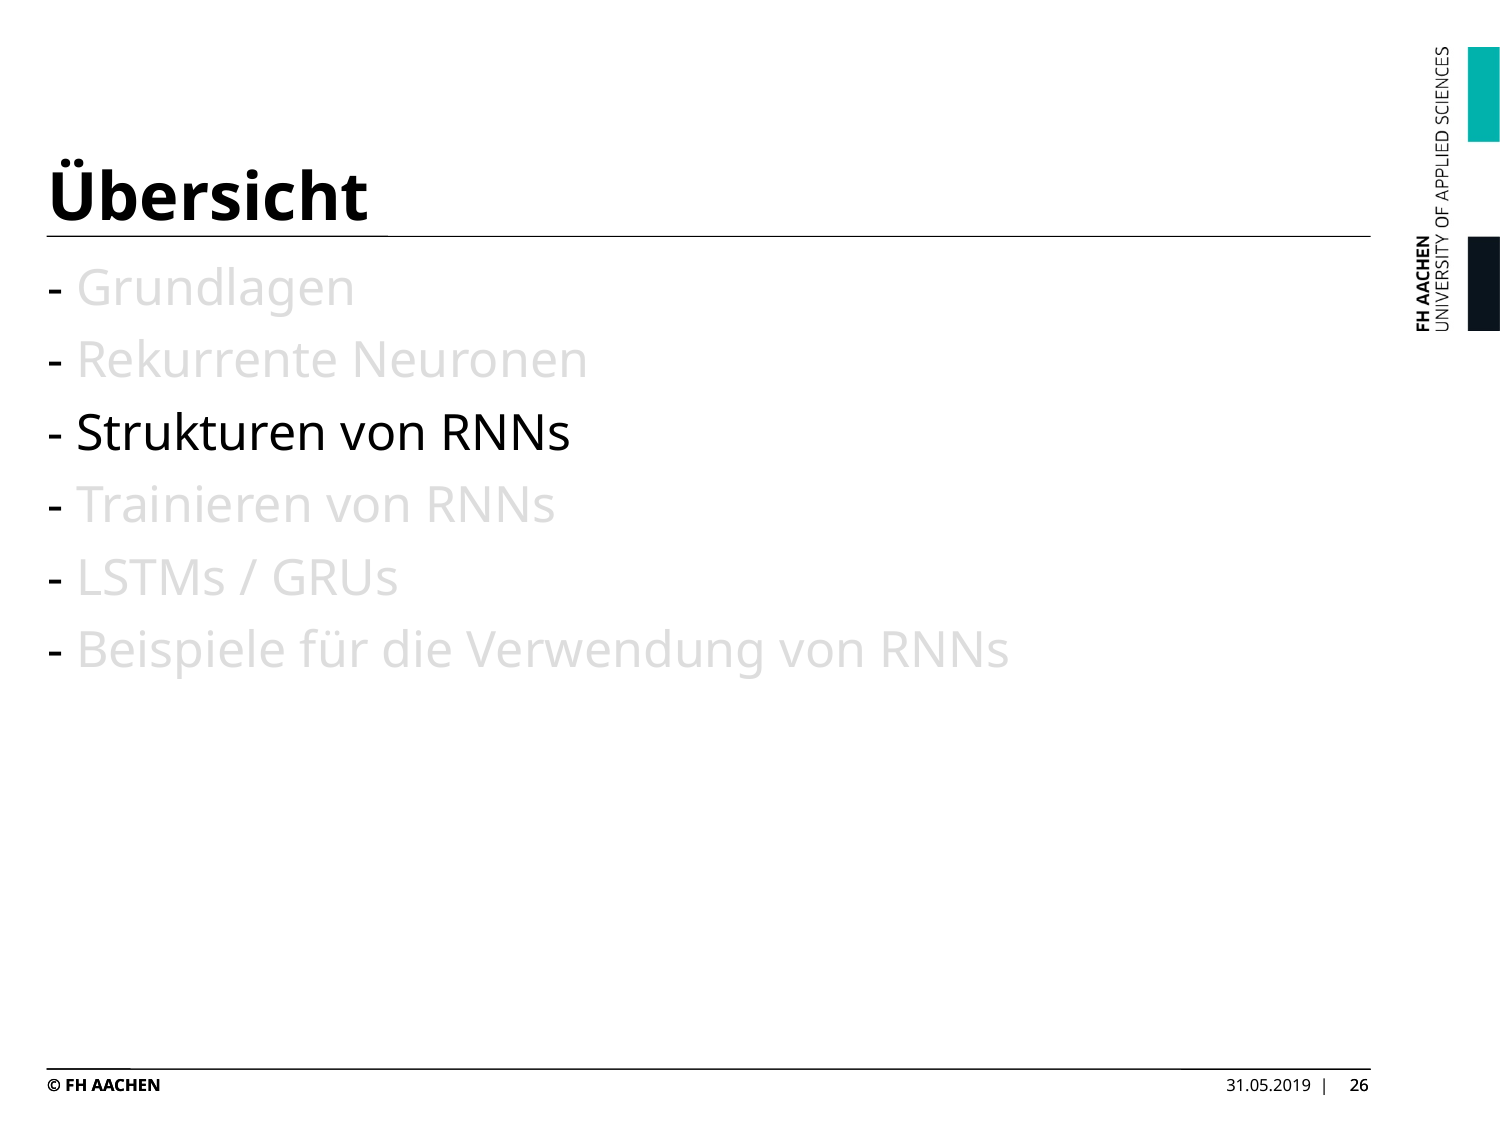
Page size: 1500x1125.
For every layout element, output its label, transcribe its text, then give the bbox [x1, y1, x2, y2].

list - Grundlagen - Rekurrente Neuronen - Strukturen von RNNs - Trainieren von RNNs - LSTMs / GRUs - Beispiele für die Verwendung von RNNs [47, 255, 1371, 1047]
title Übersicht [47, 153, 1371, 237]
picture [1404, 47, 1500, 331]
text_box © FH AACHEN [47, 1074, 988, 1095]
text_box <number> [1319, 1074, 1369, 1095]
